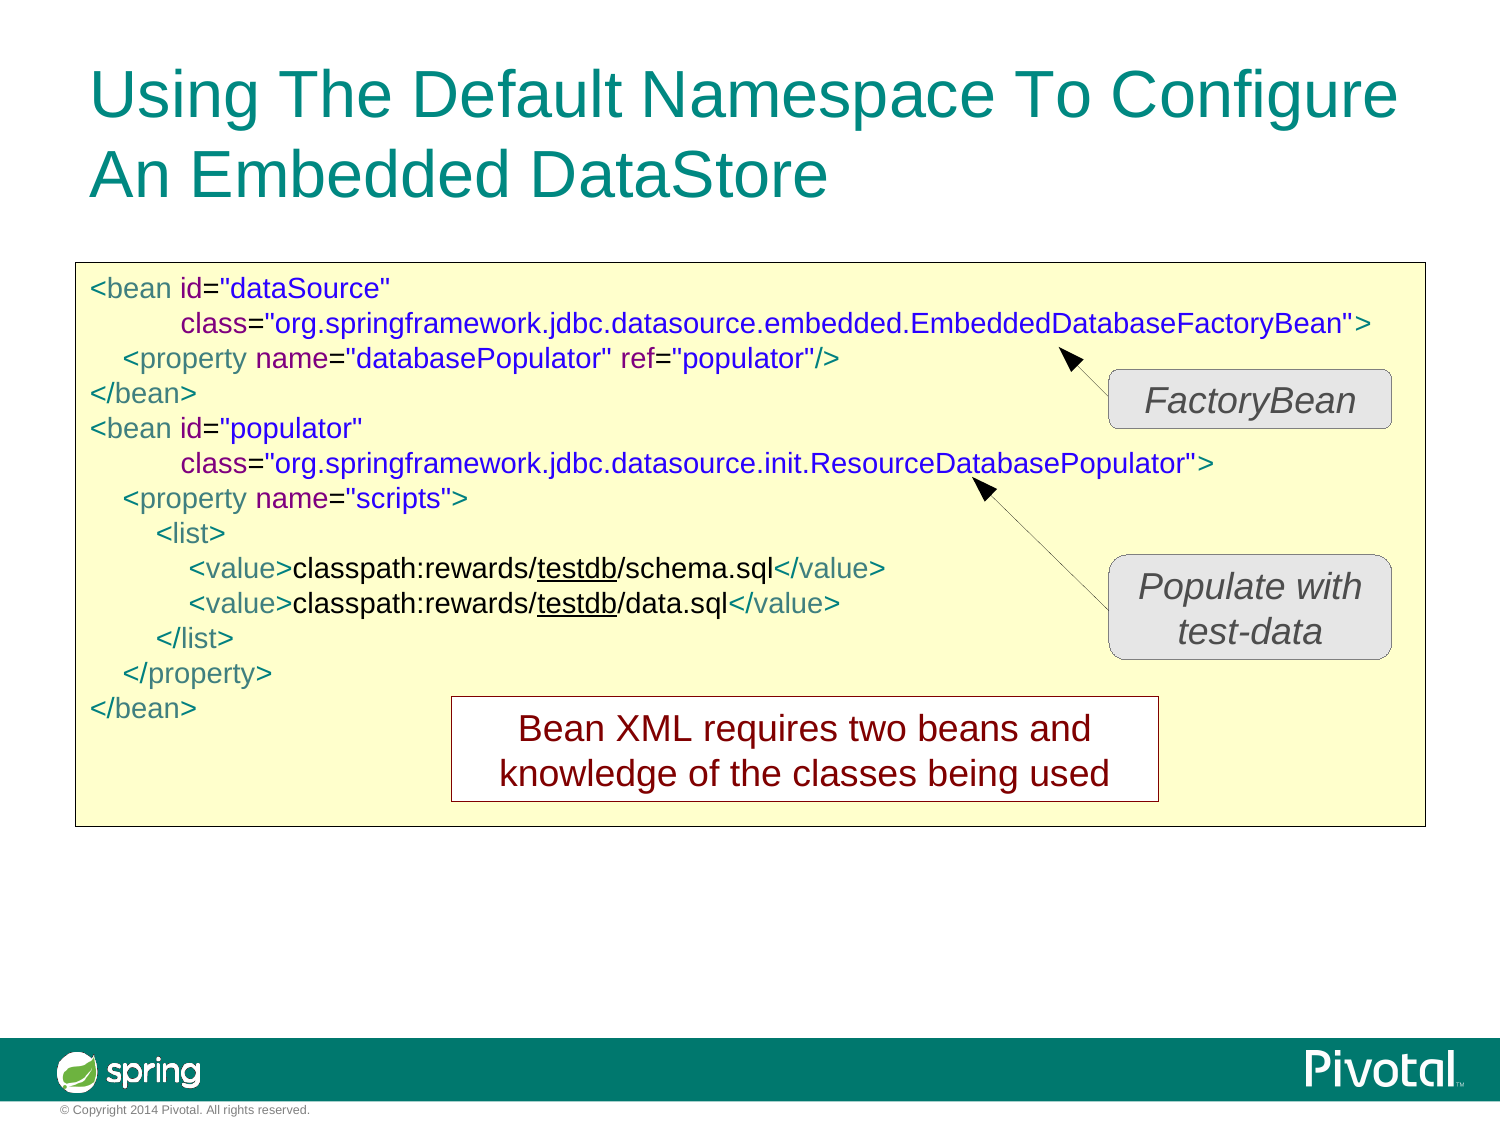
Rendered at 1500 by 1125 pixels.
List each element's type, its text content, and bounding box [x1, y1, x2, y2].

picture [32, 1041, 210, 1103]
text_box <bean id="dataSource" class="org.springframework.jdbc.datasource.embedded.EmbeddedDatabaseFactoryBean"> <property name="databasePopulator" ref="populator"/> </bean> <bean id="populator" class="org.springframework.jdbc.datasource.init.ResourceDatabasePopulator"> <property name="scripts"> <list> <value>classpath:rewards/testdb/schema.sql</value> <value>classpath:rewards/testdb/data.sql</value> </list> </property> </bean> [75, 262, 1426, 827]
text_box Bean XML requires two beans and knowledge of the classes being used [451, 696, 1159, 802]
picture [1306, 1050, 1464, 1087]
text_box FactoryBean [1108, 369, 1392, 429]
title Using The Default Namespace To Configure An Embedded DataStore [75, 37, 1426, 225]
text_box Populate with test-data [1108, 554, 1392, 660]
